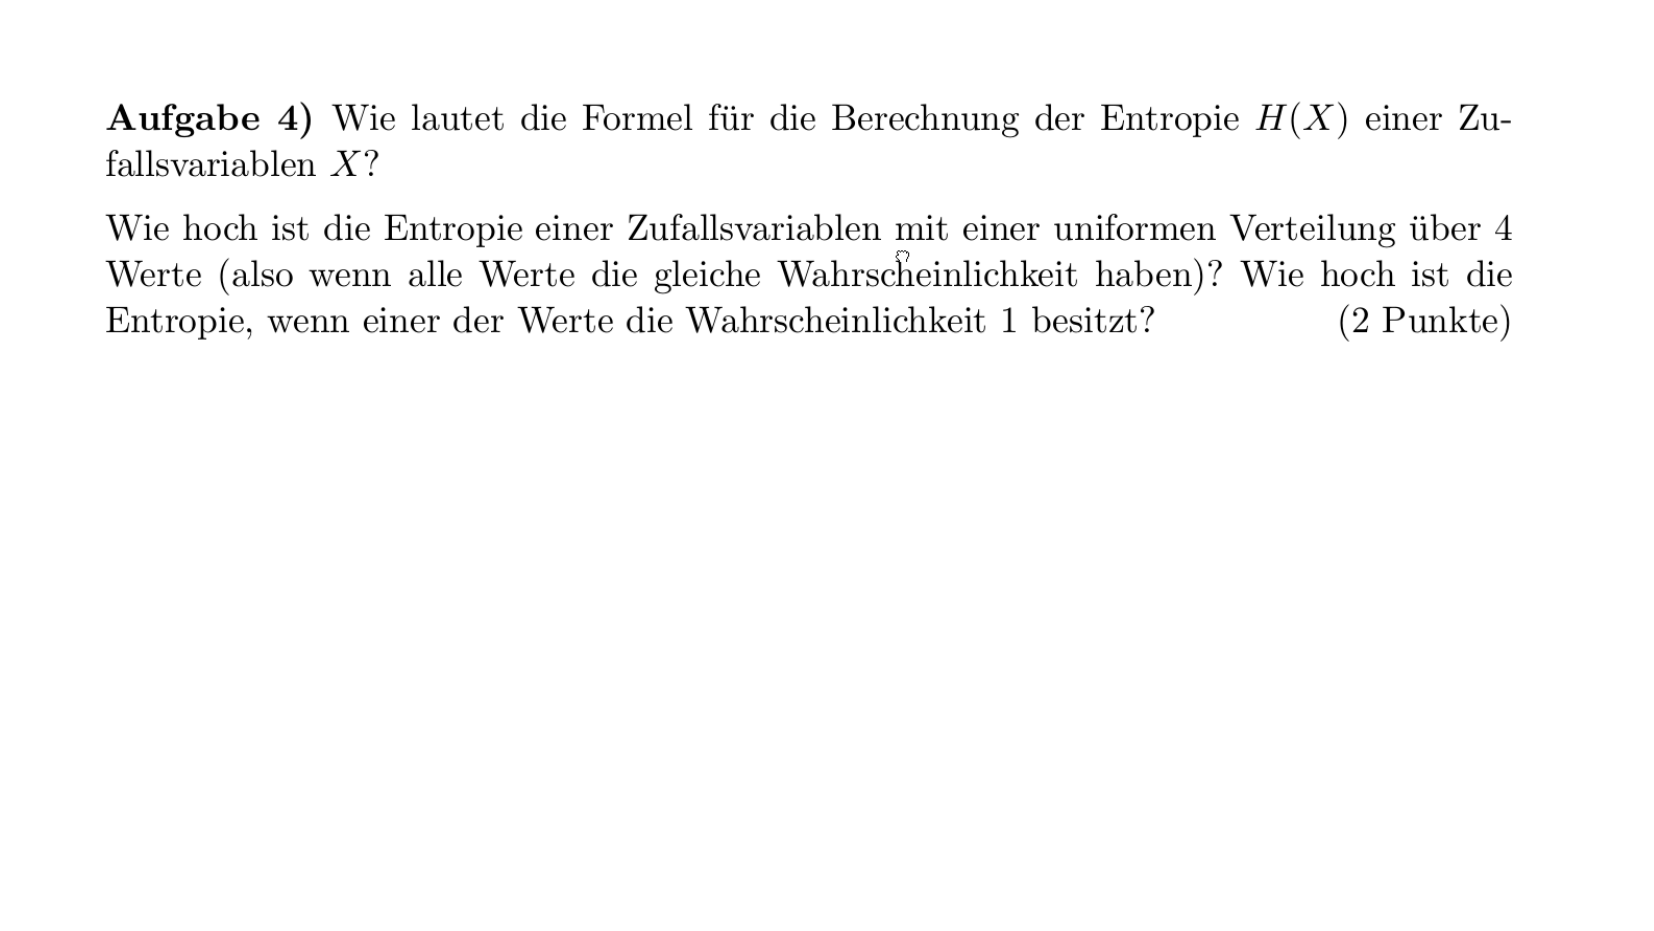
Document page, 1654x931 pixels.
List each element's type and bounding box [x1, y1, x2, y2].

picture [76, 89, 1561, 371]
